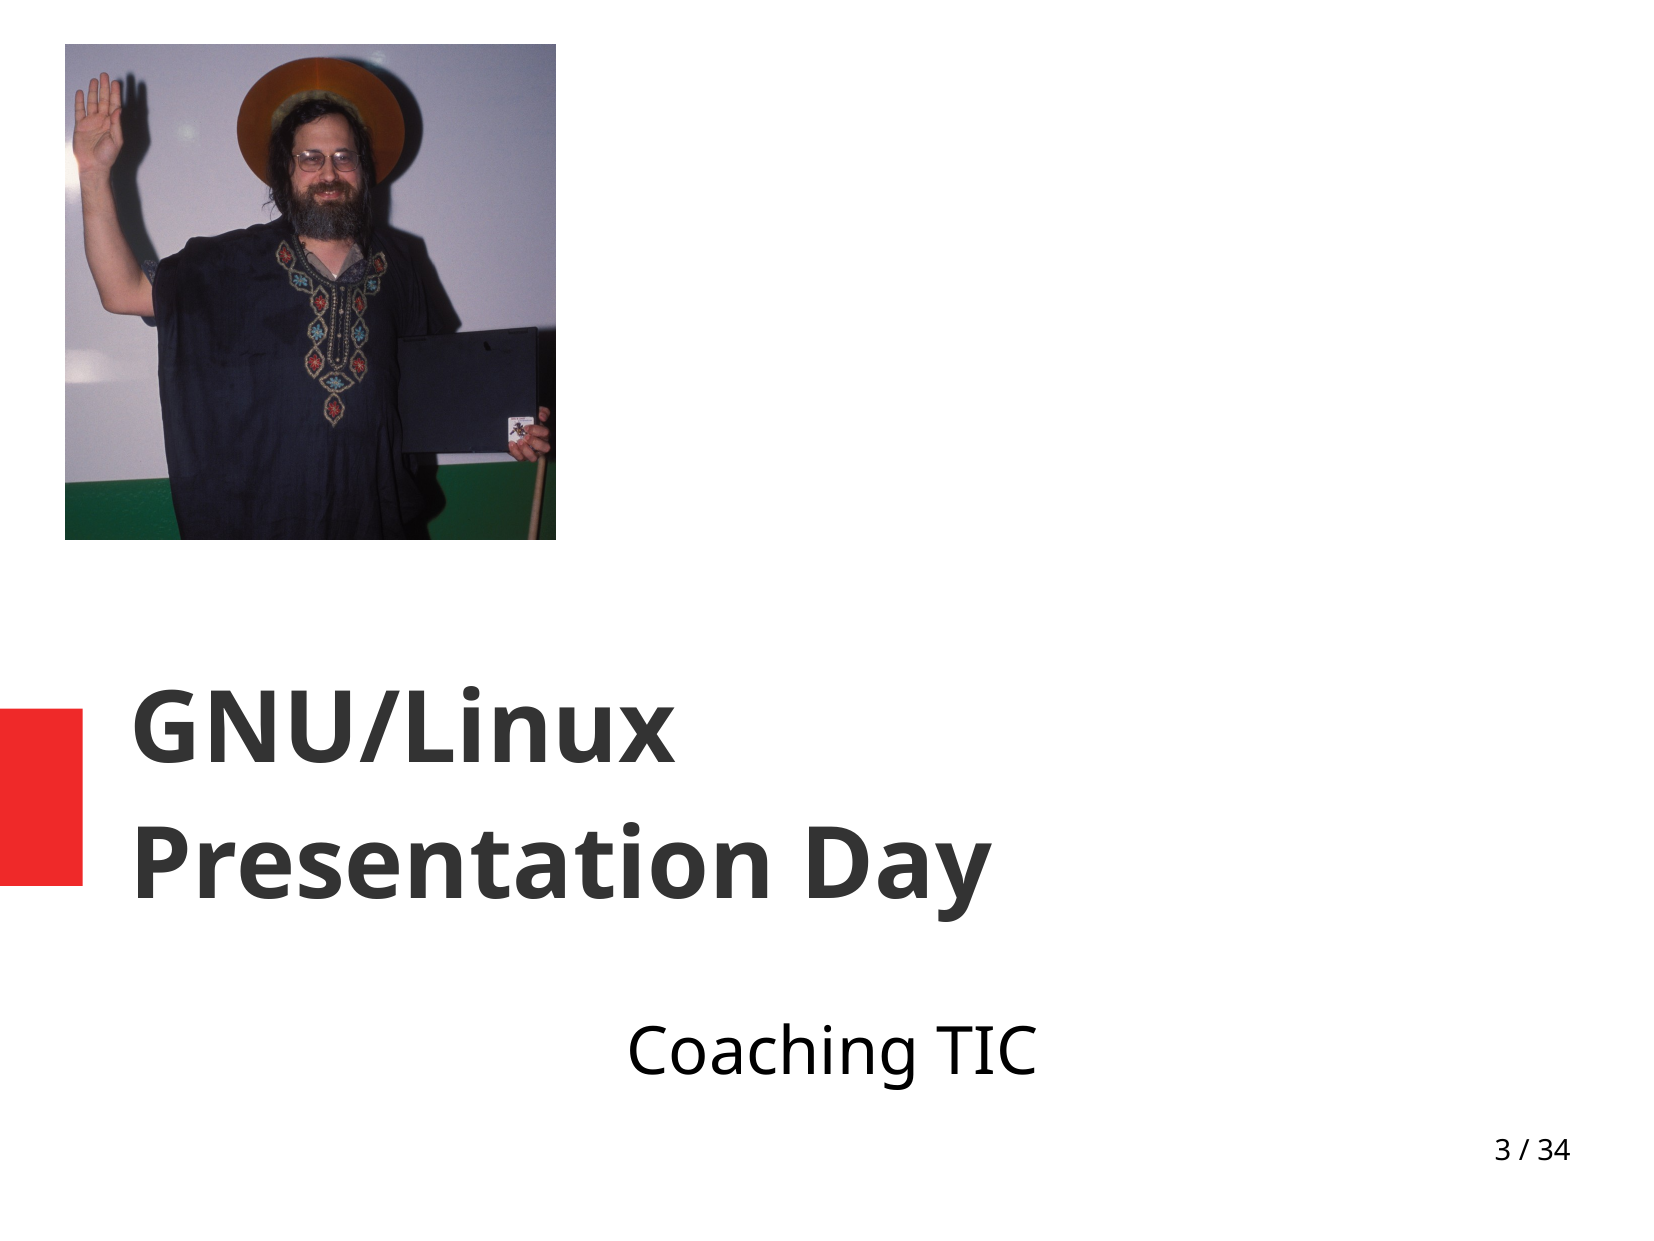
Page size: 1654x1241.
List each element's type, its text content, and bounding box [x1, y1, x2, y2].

subtitle Coaching TIC [129, 968, 1536, 1130]
title GNU/Linux Presentation Day [129, 655, 1536, 928]
picture [65, 44, 556, 541]
